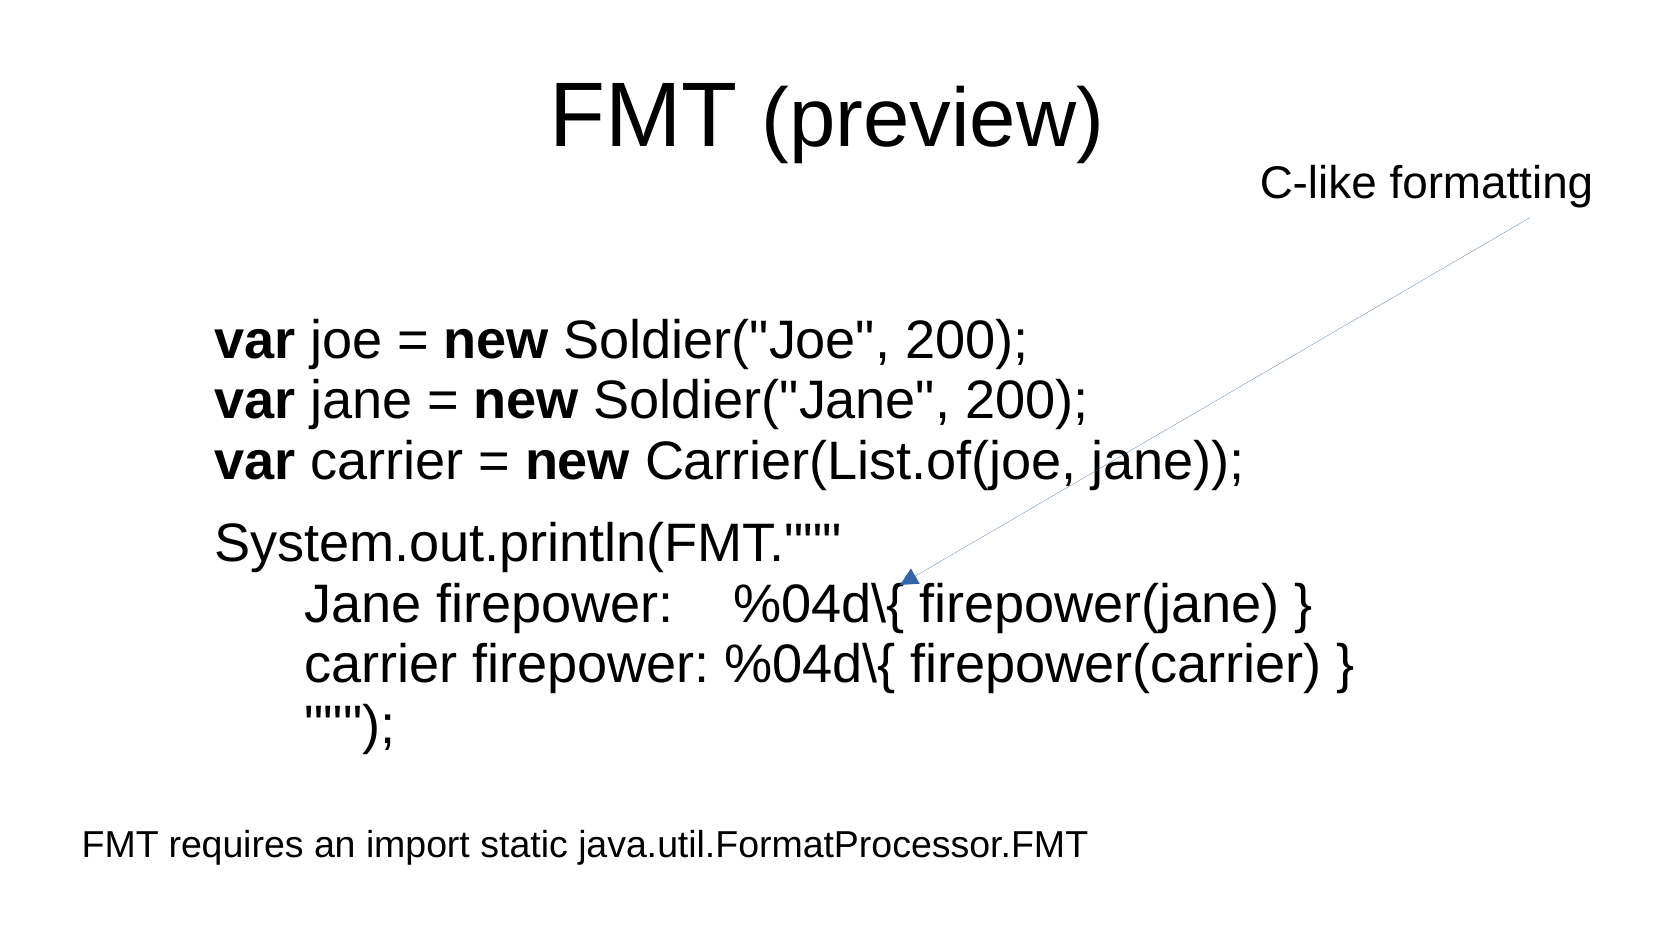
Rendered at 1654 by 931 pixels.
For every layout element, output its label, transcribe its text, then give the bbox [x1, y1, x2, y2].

text_box C-like formatting [1245, 150, 1609, 217]
list var joe = new Soldier("Joe", 200); var jane = new Soldier("Jane", 200); var carrier = new Carrier(List.of(joe, jane)); System.out.println(FMT.""" Jane firepower: %04d\{ firepower(jane) } carrier firepower: %04d\{ firepower(carrier) } """); [82, 217, 1571, 758]
text_box FMT requires an import static java.util.FormatProcessor.FMT [66, 816, 1104, 874]
title FMT (preview) [82, 37, 1571, 193]
